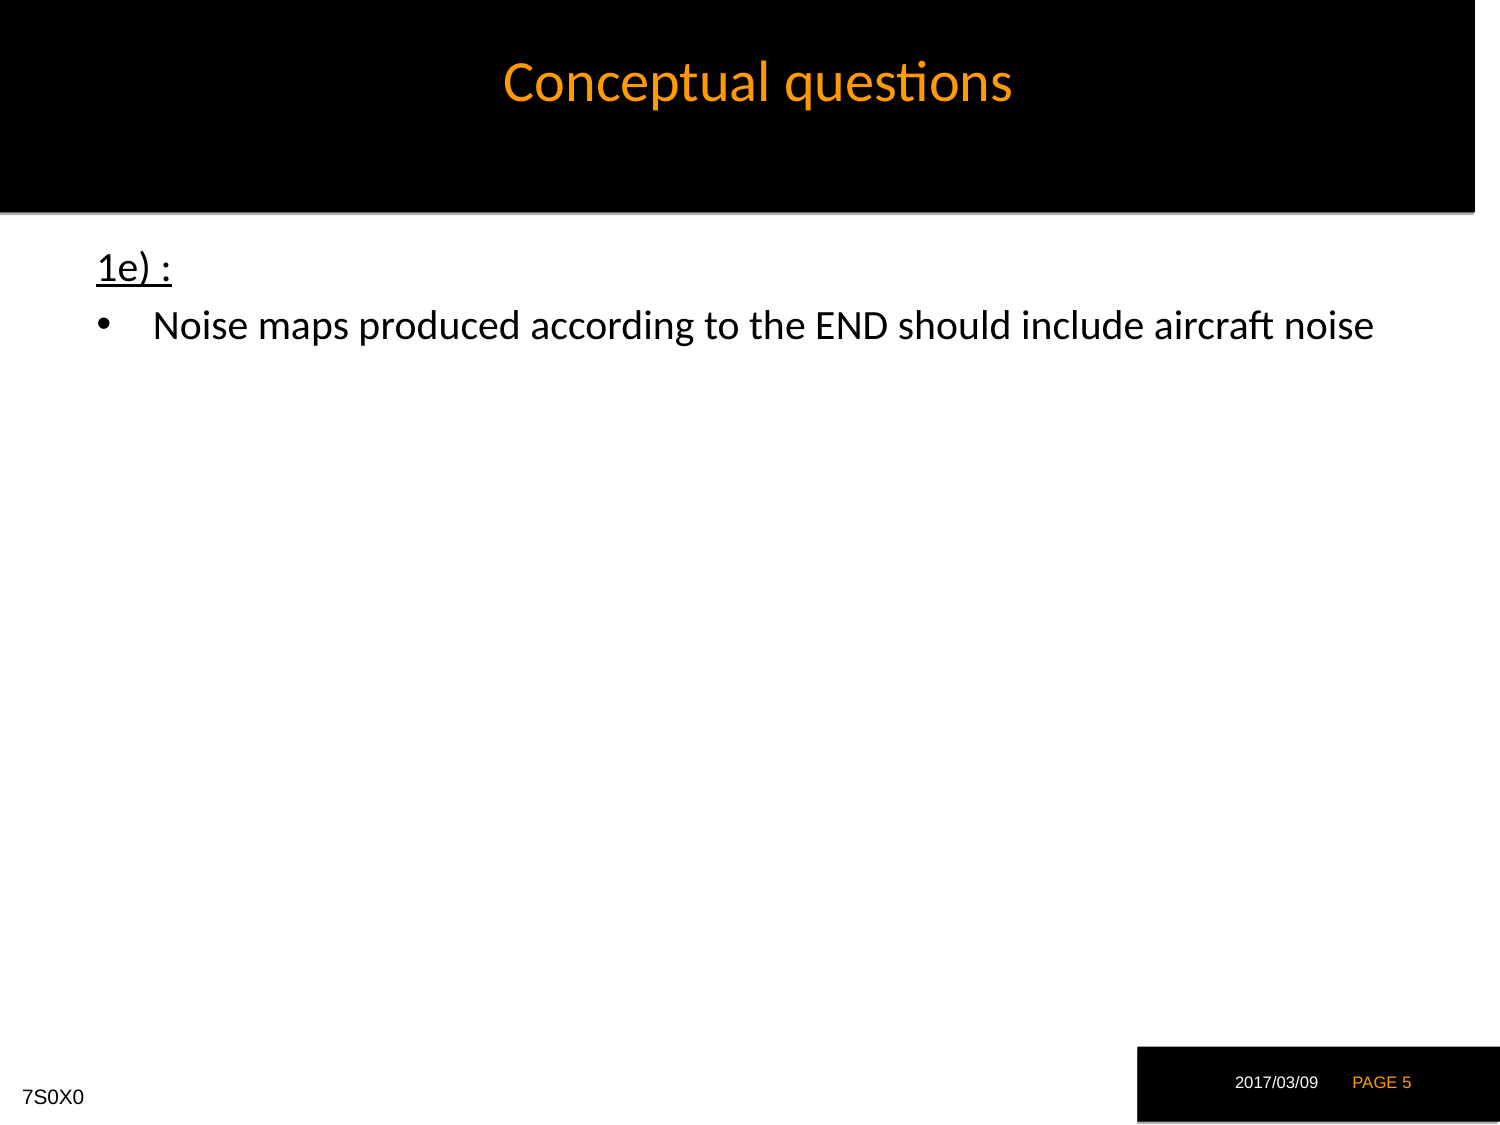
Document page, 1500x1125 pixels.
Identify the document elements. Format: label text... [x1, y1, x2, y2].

text_box 7S0X0 [22, 1080, 613, 1112]
text_box [0, 0, 1475, 213]
text_box [1137, 1046, 1500, 1122]
title Conceptual questions [100, 35, 1417, 187]
list 1e) : Noise maps produced according to the END should include aircraft noise [81, 232, 1394, 882]
text_box PAGE 5 [1352, 1066, 1453, 1098]
text_box 2017/03/09 [1234, 1066, 1342, 1098]
